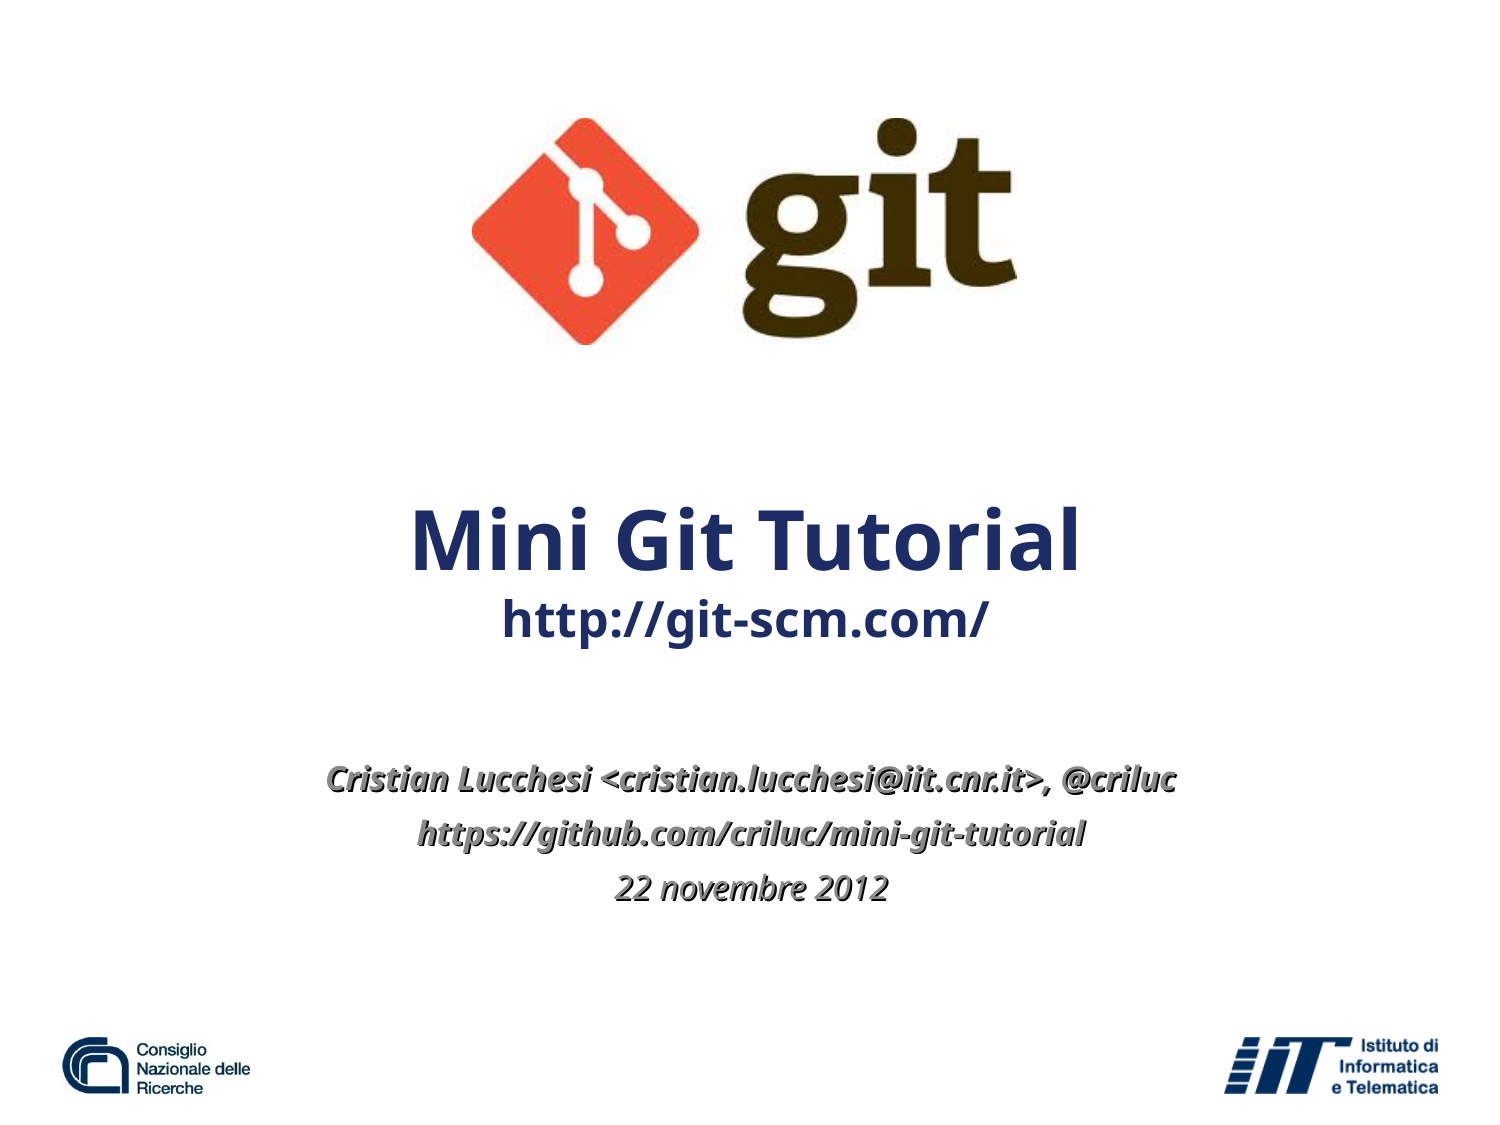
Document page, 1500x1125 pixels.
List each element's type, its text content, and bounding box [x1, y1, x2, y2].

picture [62, 1037, 250, 1094]
picture [1224, 1037, 1438, 1094]
text_box Cristian Lucchesi <cristian.lucchesi@iit.cnr.it>, @criluc https://github.com/criluc/mini-git-tutorial 22 novembre 2012 [76, 749, 1426, 974]
title Mini Git Tutorial http://git-scm.com/ [74, 418, 1417, 717]
picture [472, 118, 1017, 345]
